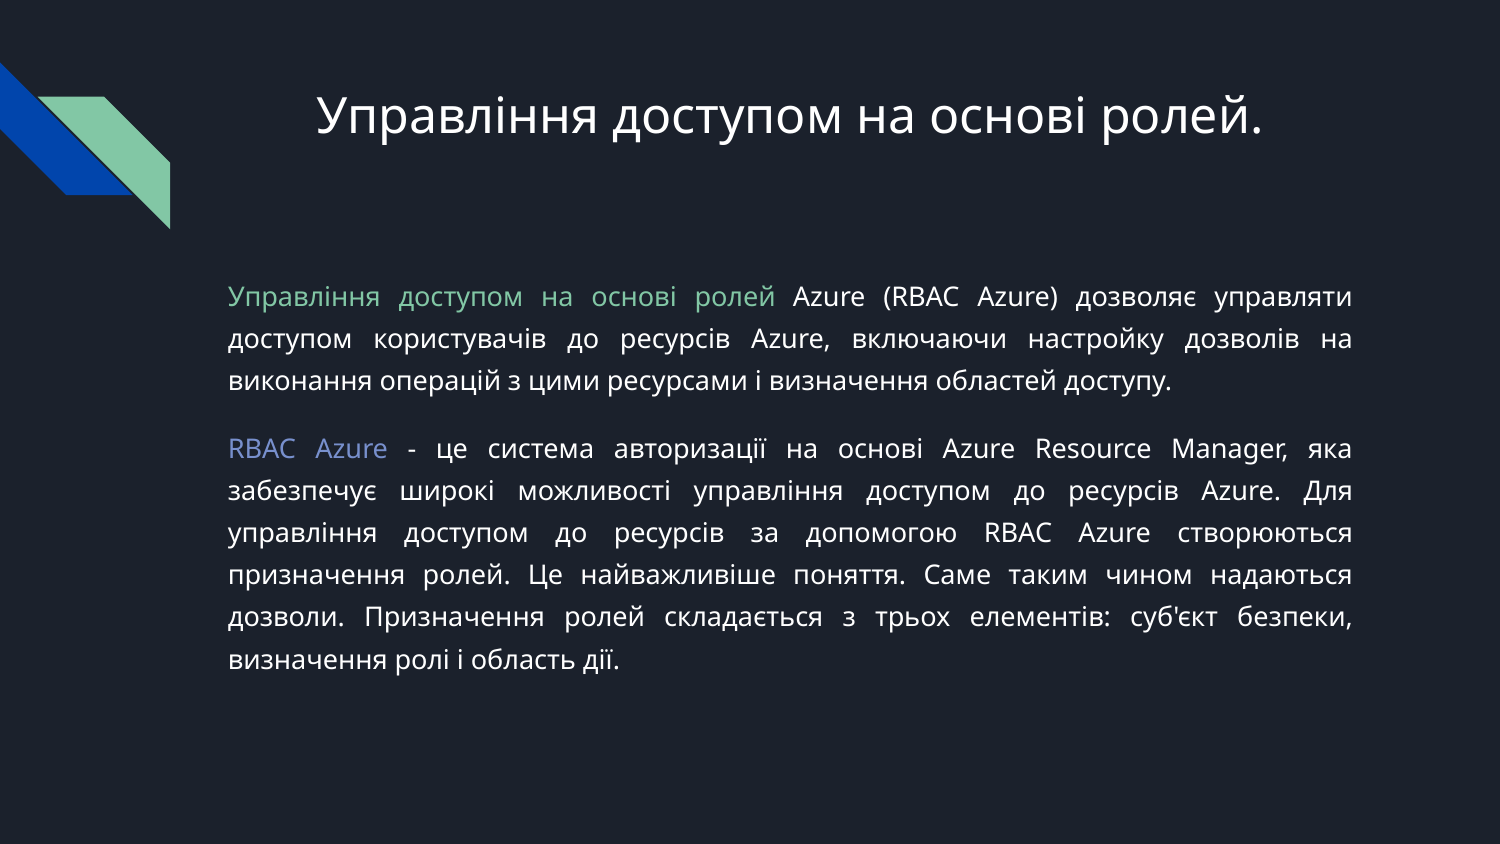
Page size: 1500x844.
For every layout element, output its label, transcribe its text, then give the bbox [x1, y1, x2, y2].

list Управління доступом на основі ролей Azure (RBAC Azure) дозволяє управляти доступом користувачів до ресурсів Azure, включаючи настройку дозволів на виконання операцій з цими ресурсами і визначення областей доступу. RBAC Azure - це система авторизації на основі Azure Resource Manager, яка забезпечує широкі можливості управління доступом до ресурсів Azure. Для управління доступом до ресурсів за допомогою RBAC Azure створюються призначення ролей. Це найважливіше поняття. Саме таким чином надаються дозволи. Призначення ролей складається з трьох елементів: суб'єкт безпеки, визначення ролі і область дії. [212, 257, 1368, 735]
title Управління доступом на основі ролей. [212, 64, 1368, 215]
